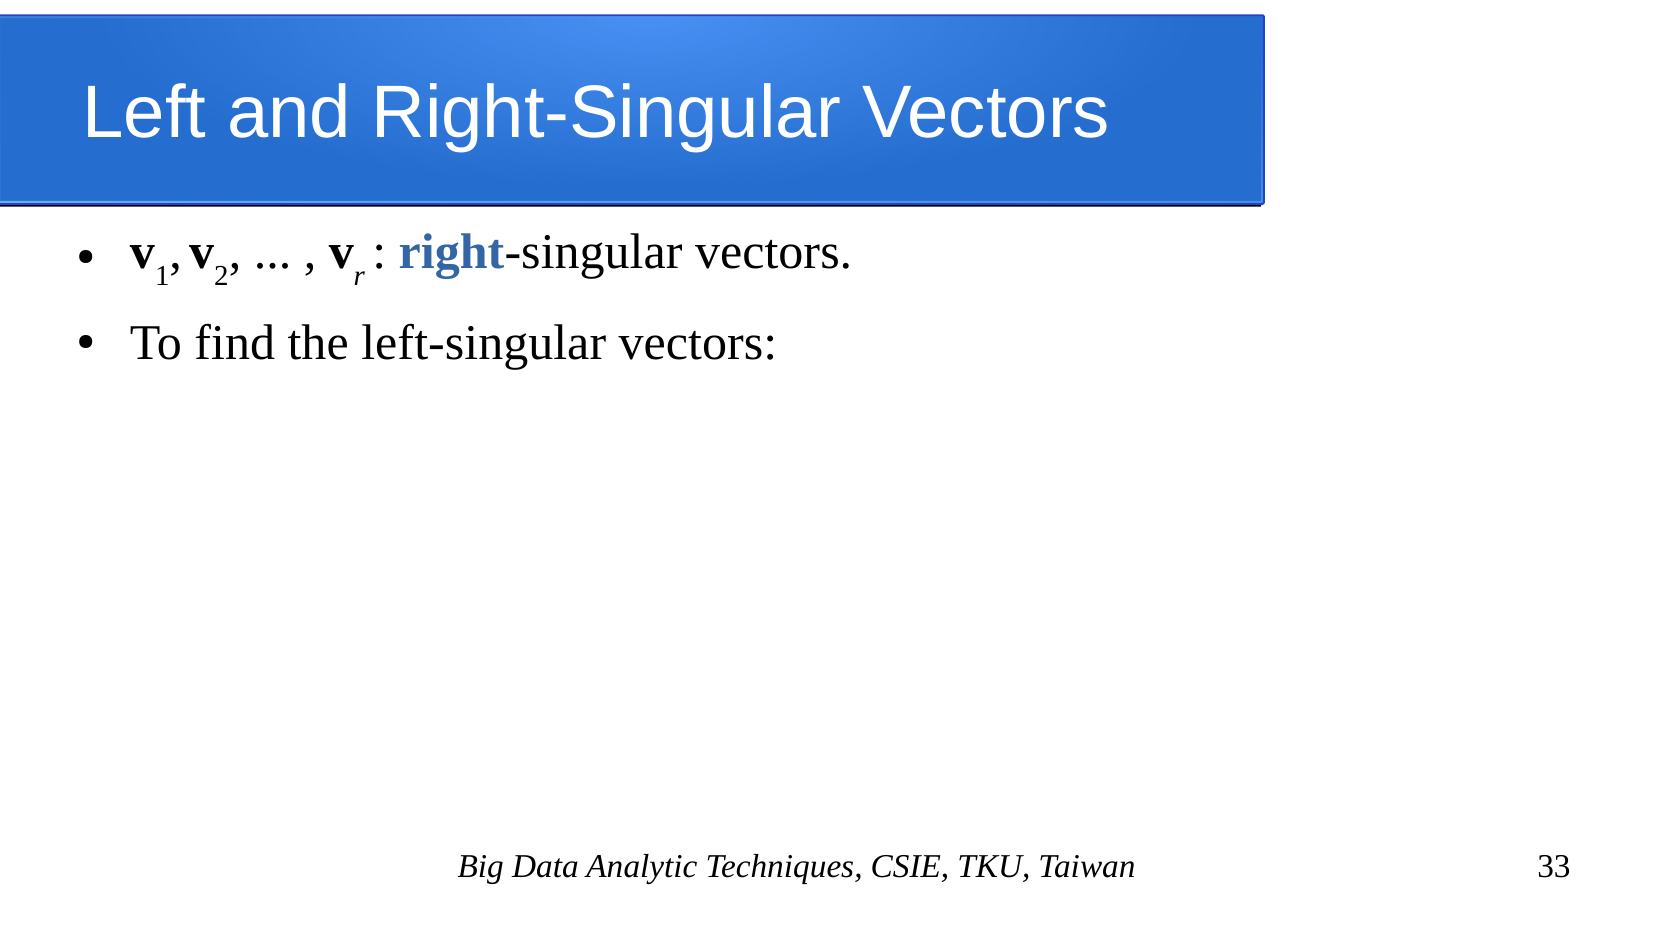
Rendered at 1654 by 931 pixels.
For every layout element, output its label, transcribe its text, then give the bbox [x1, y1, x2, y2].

list v1, v2, ... , vr : right-singular vectors. To find the left-singular vectors: [59, 224, 1548, 764]
title Left and Right-Singular Vectors [82, 35, 1235, 189]
